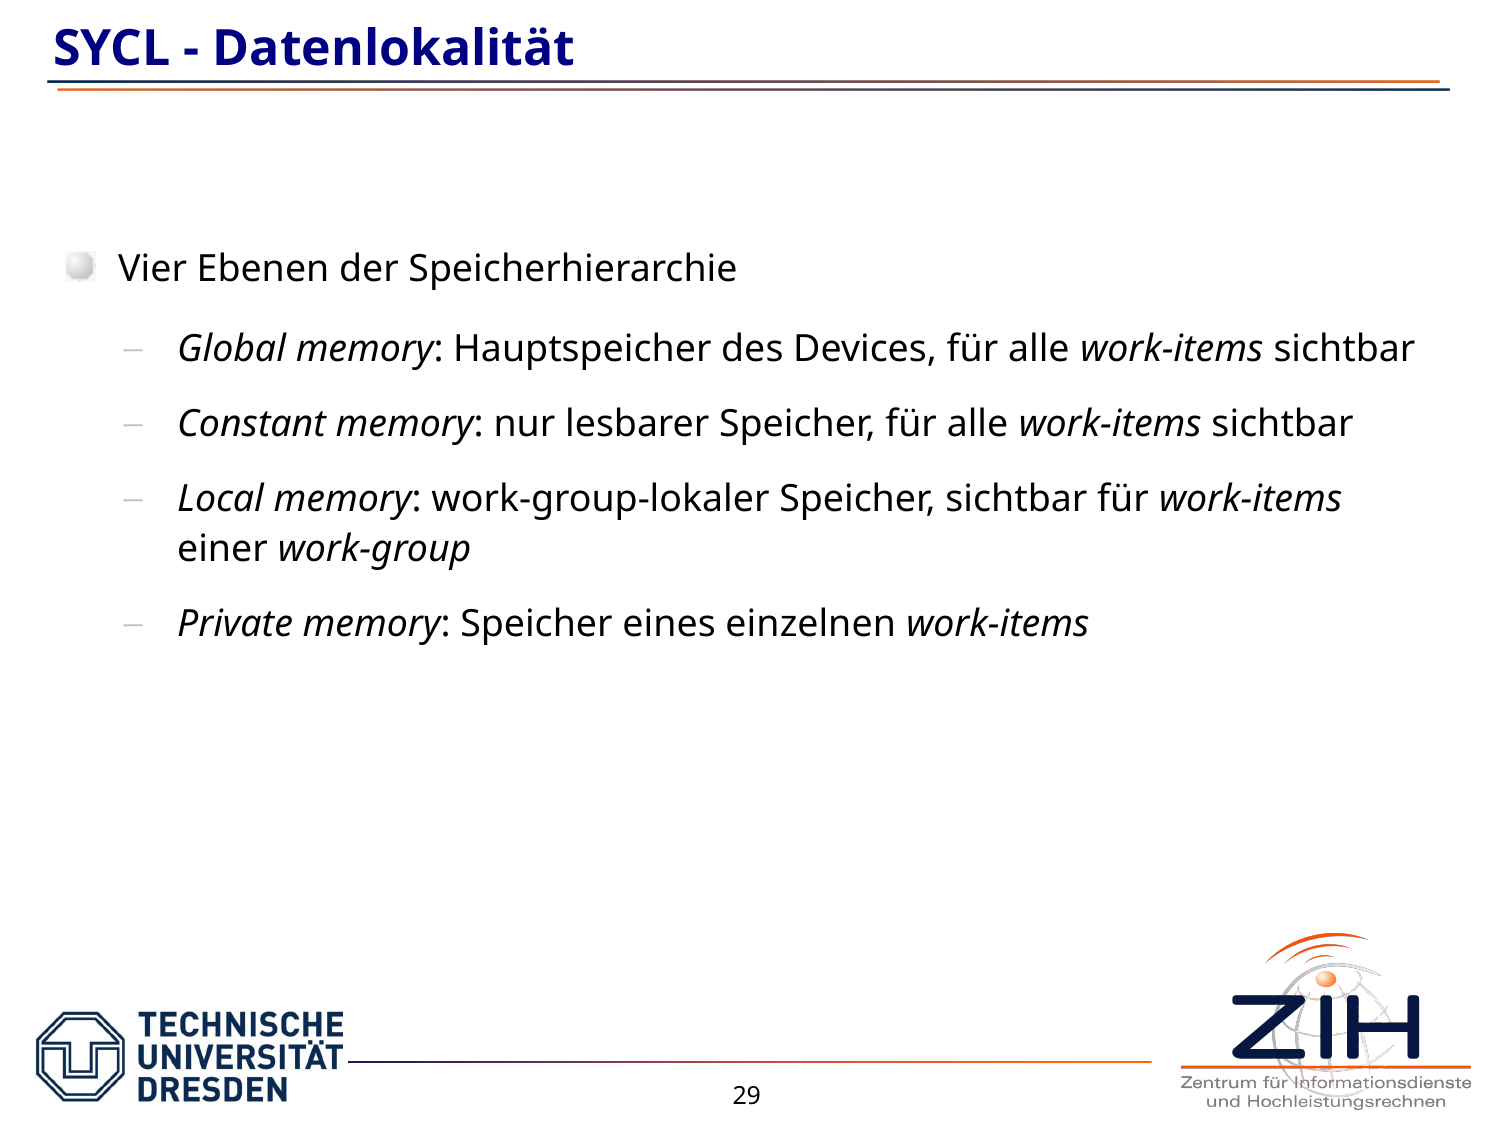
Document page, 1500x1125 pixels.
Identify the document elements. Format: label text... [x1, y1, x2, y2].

title SYCL - Datenlokalität [53, 12, 1453, 81]
list Vier Ebenen der Speicherhierarchie Global memory: Hauptspeicher des Devices, für alle work-items sichtbar Constant memory: nur lesbarer Speicher, für alle work-items sichtbar Local memory: work-group-lokaler Speicher, sichtbar für work-items einer work-group Private memory: Speicher eines einzelnen work-items [29, 118, 1418, 771]
picture [1181, 933, 1471, 1110]
picture [35, 1011, 343, 1102]
picture [47, 80, 1450, 91]
